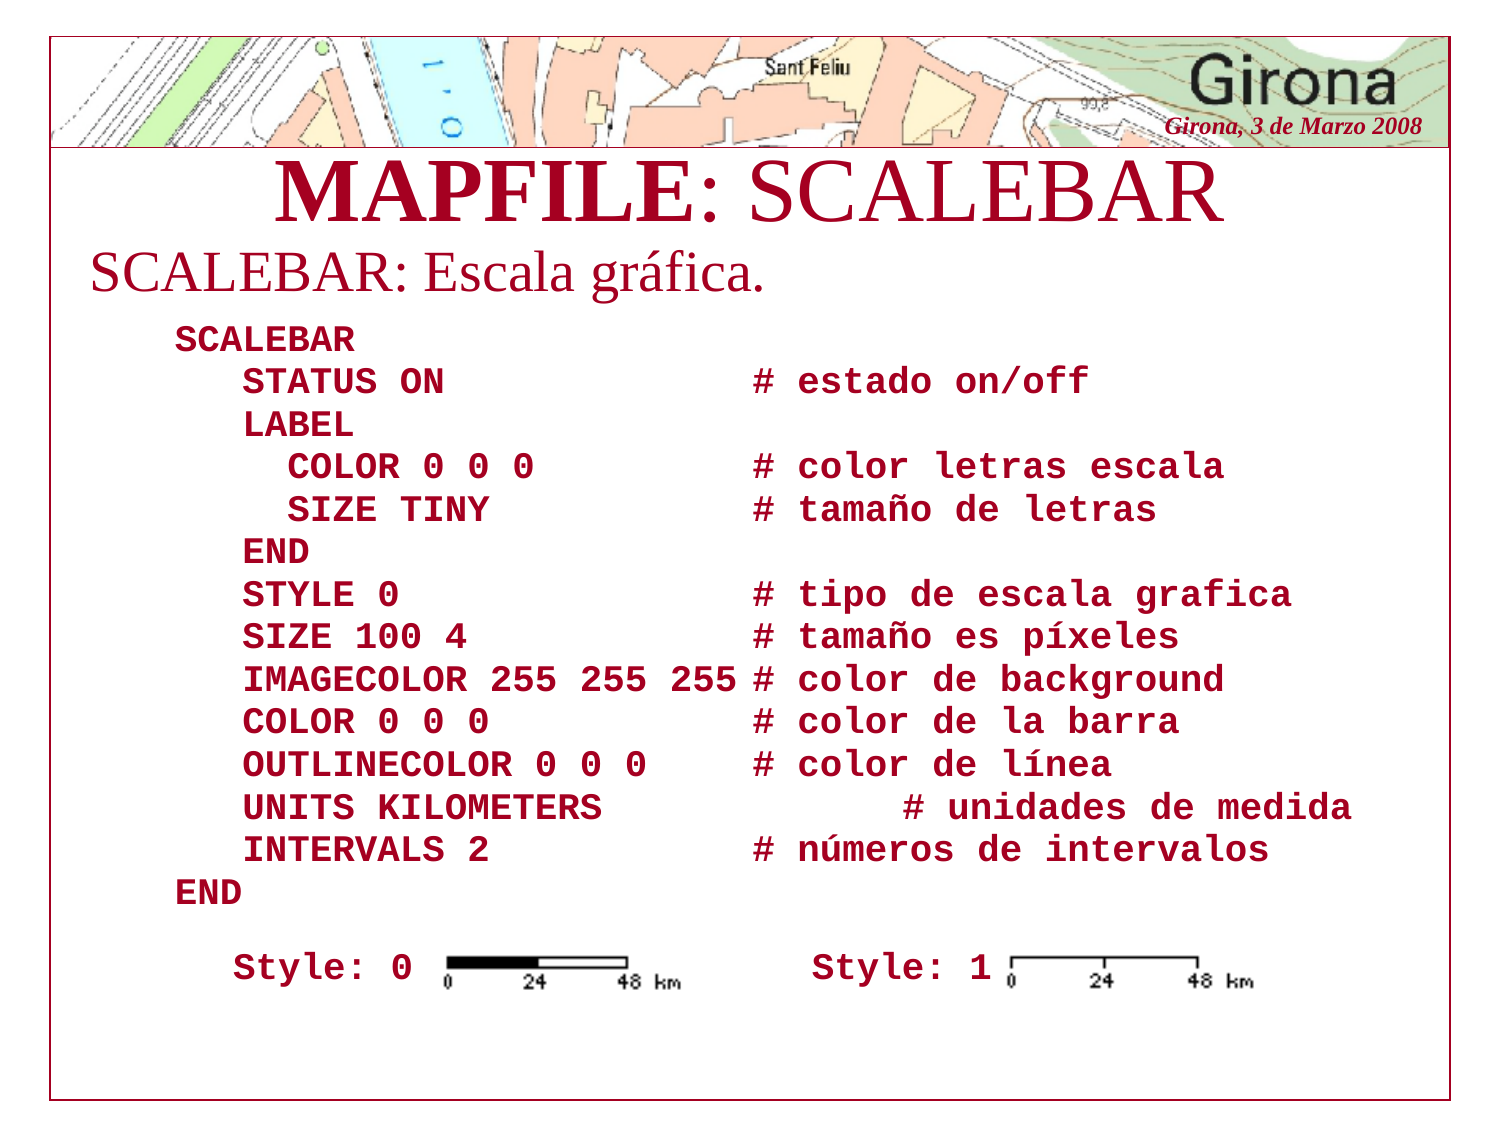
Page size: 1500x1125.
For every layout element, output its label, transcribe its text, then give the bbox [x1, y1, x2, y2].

text_box Style: 0 [218, 940, 429, 999]
text_box Style: 1 [797, 940, 1007, 999]
text_box SCALEBAR STATUS ON # estado on/off LABEL COLOR 0 0 0 # color letras escala SIZE TINY # tamaño de letras END STYLE 0 # tipo de escala grafica SIZE 100 4 # tamaño es píxeles IMAGECOLOR 255 255 255 # color de background COLOR 0 0 0 # color de la barra OUTLINECOLOR 0 0 0 # color de línea UNITS KILOMETERS # unidades de medida INTERVALS 2 # números de intervalos END [137, 312, 1414, 924]
text_box MAPFILE: SCALEBAR [76, 137, 1424, 244]
picture [51, 37, 1448, 147]
list SCALEBAR: Escala gráfica. [75, 237, 1426, 321]
picture [998, 952, 1259, 996]
picture [430, 952, 691, 995]
